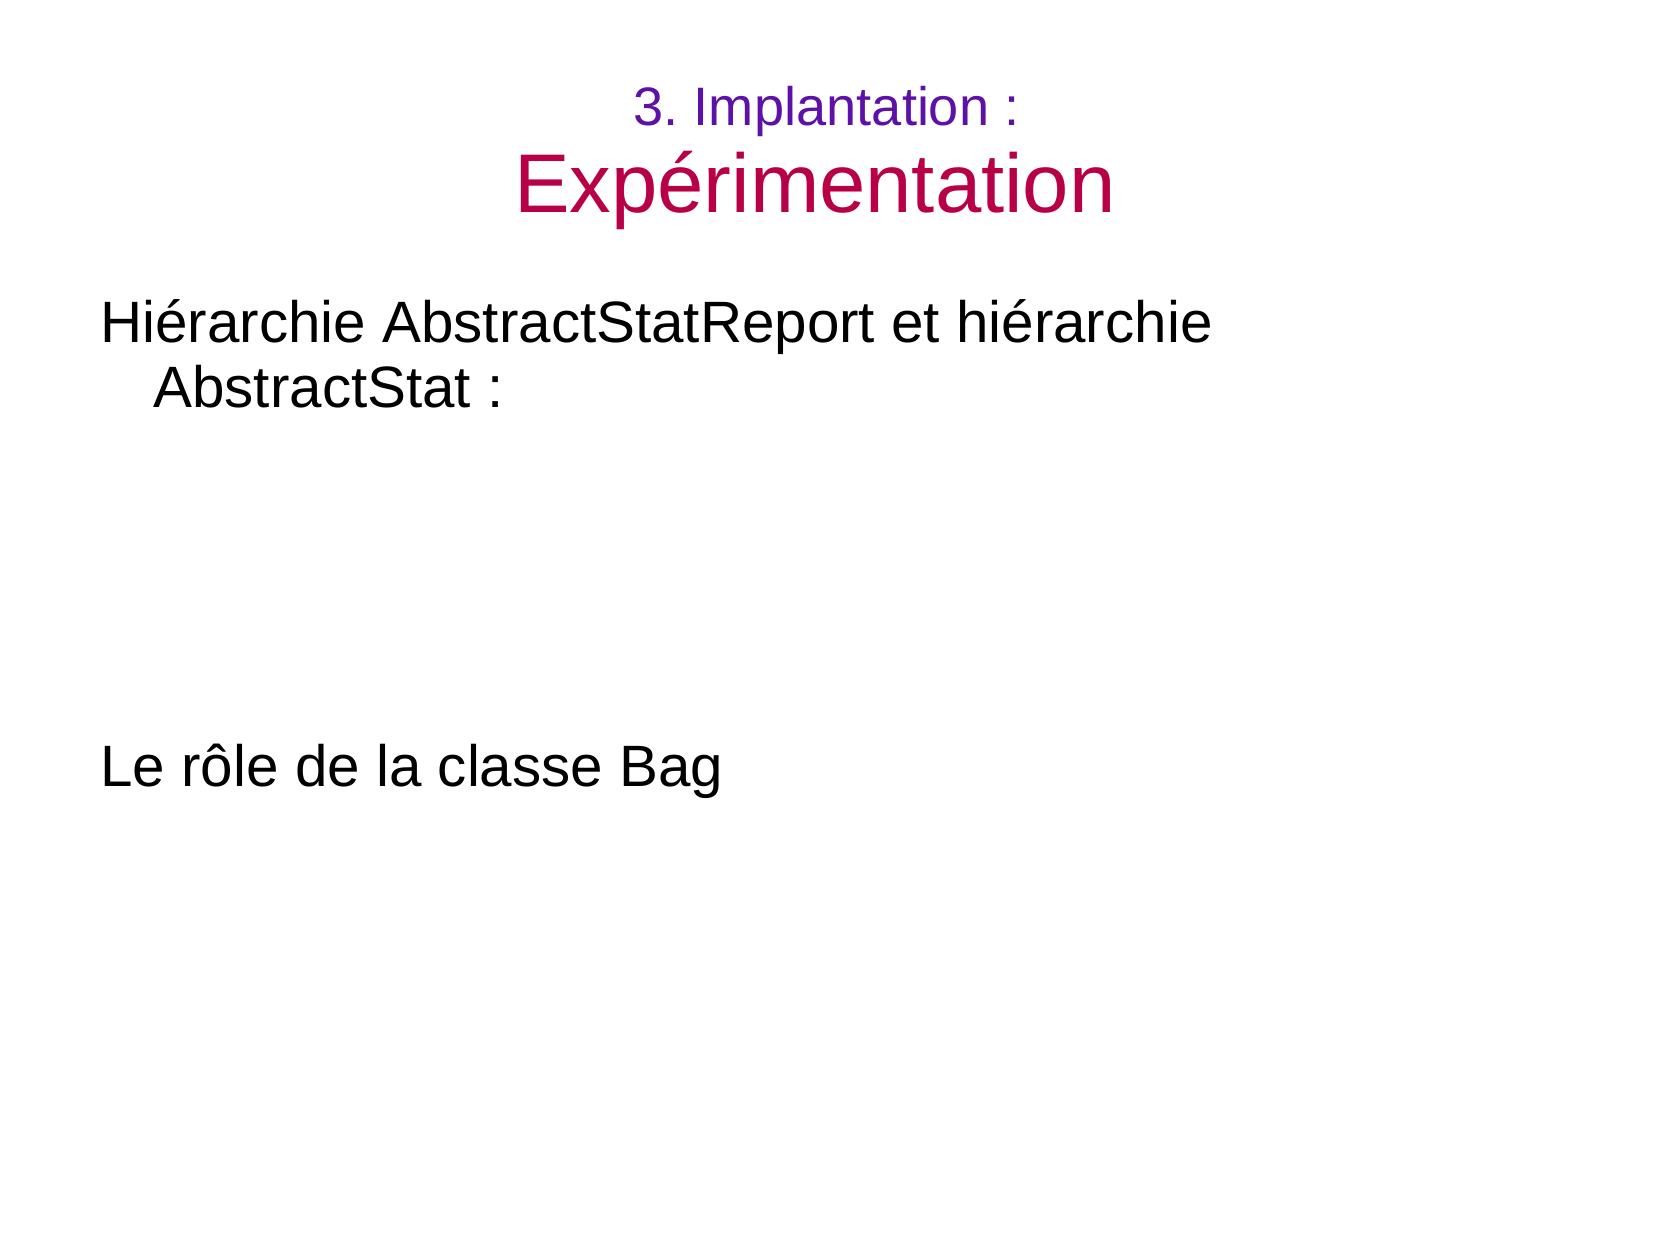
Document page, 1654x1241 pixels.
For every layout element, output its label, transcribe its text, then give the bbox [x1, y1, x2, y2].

list Hiérarchie AbstractStatReport et hiérarchie AbstractStat : Le rôle de la classe Bag [82, 290, 1571, 1094]
title 3. Implantation : Expérimentation [82, 49, 1571, 257]
